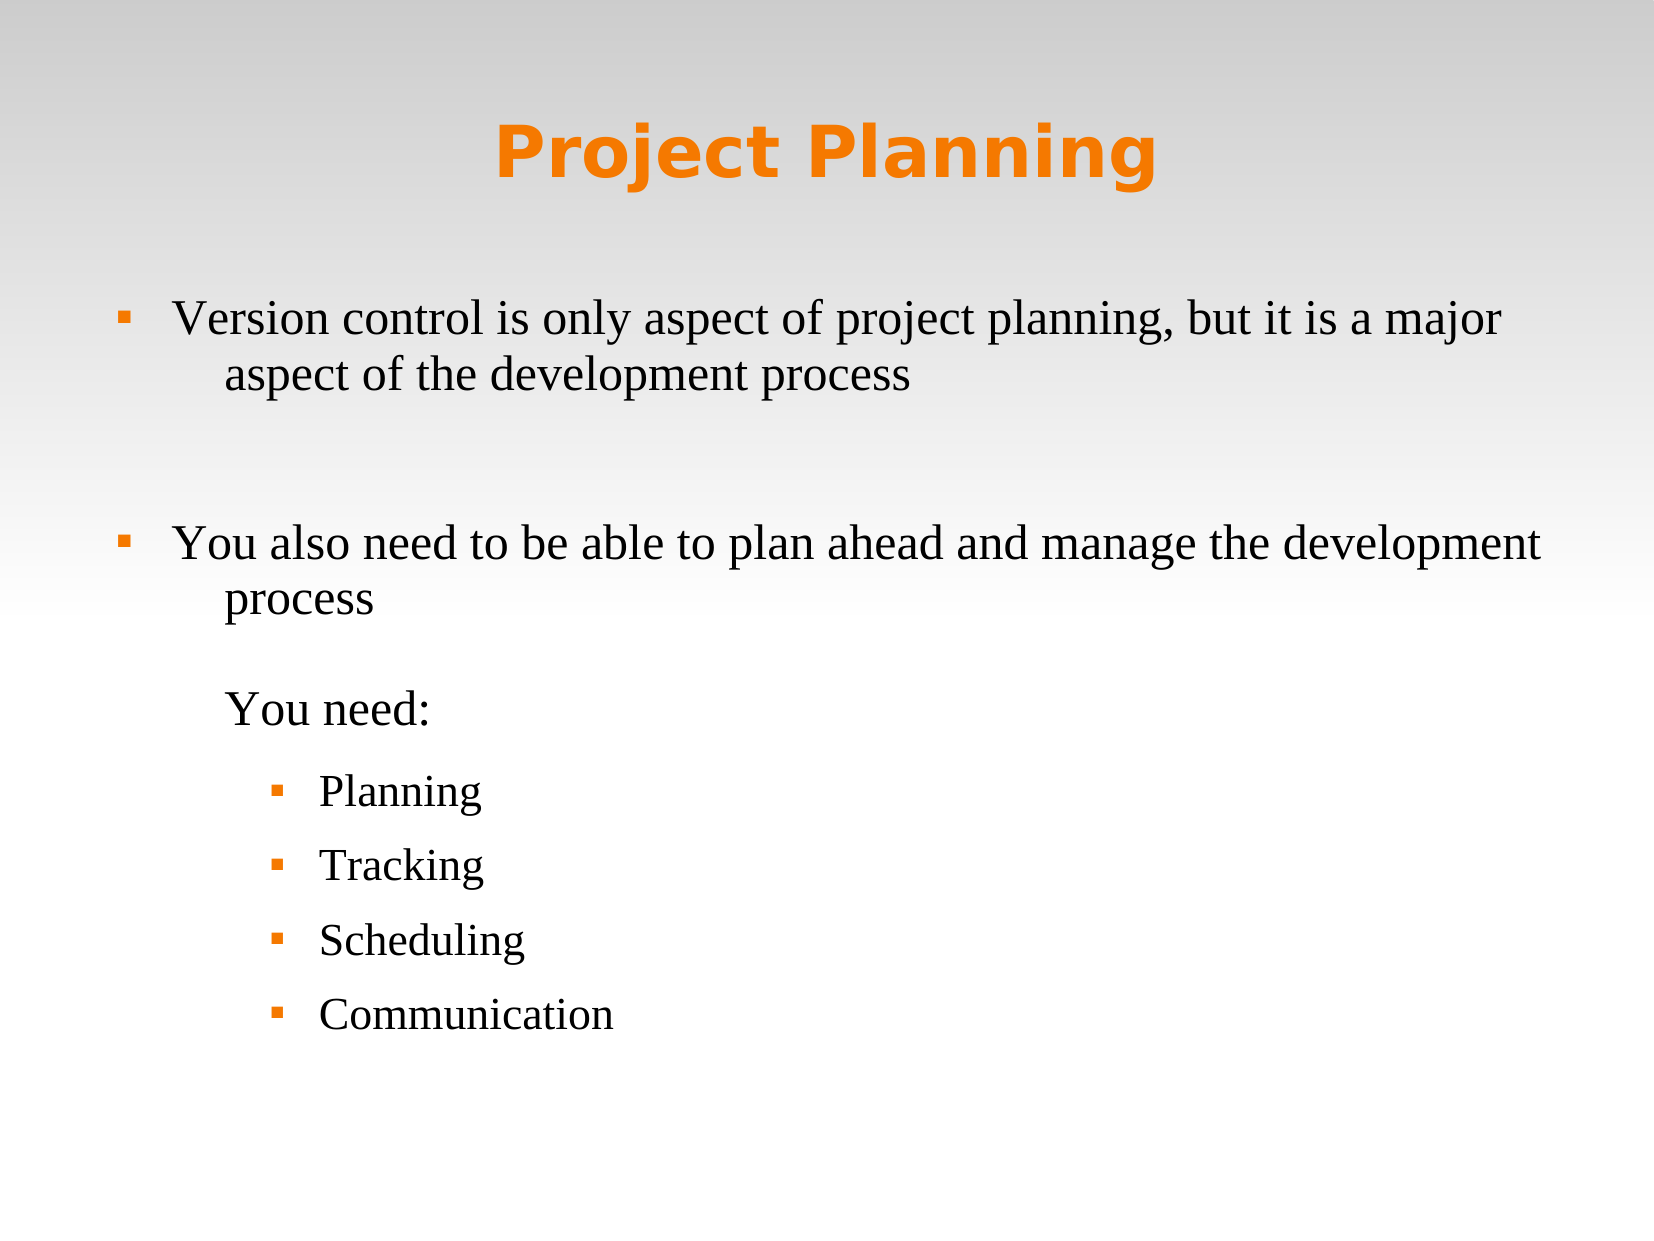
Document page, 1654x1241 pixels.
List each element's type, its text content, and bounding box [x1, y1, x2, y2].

title Project Planning [82, 49, 1571, 257]
list Version control is only aspect of project planning, but it is a major aspect of the development process You also need to be able to plan ahead and manage the development process You need: Planning Tracking Scheduling Communication [82, 290, 1571, 1109]
